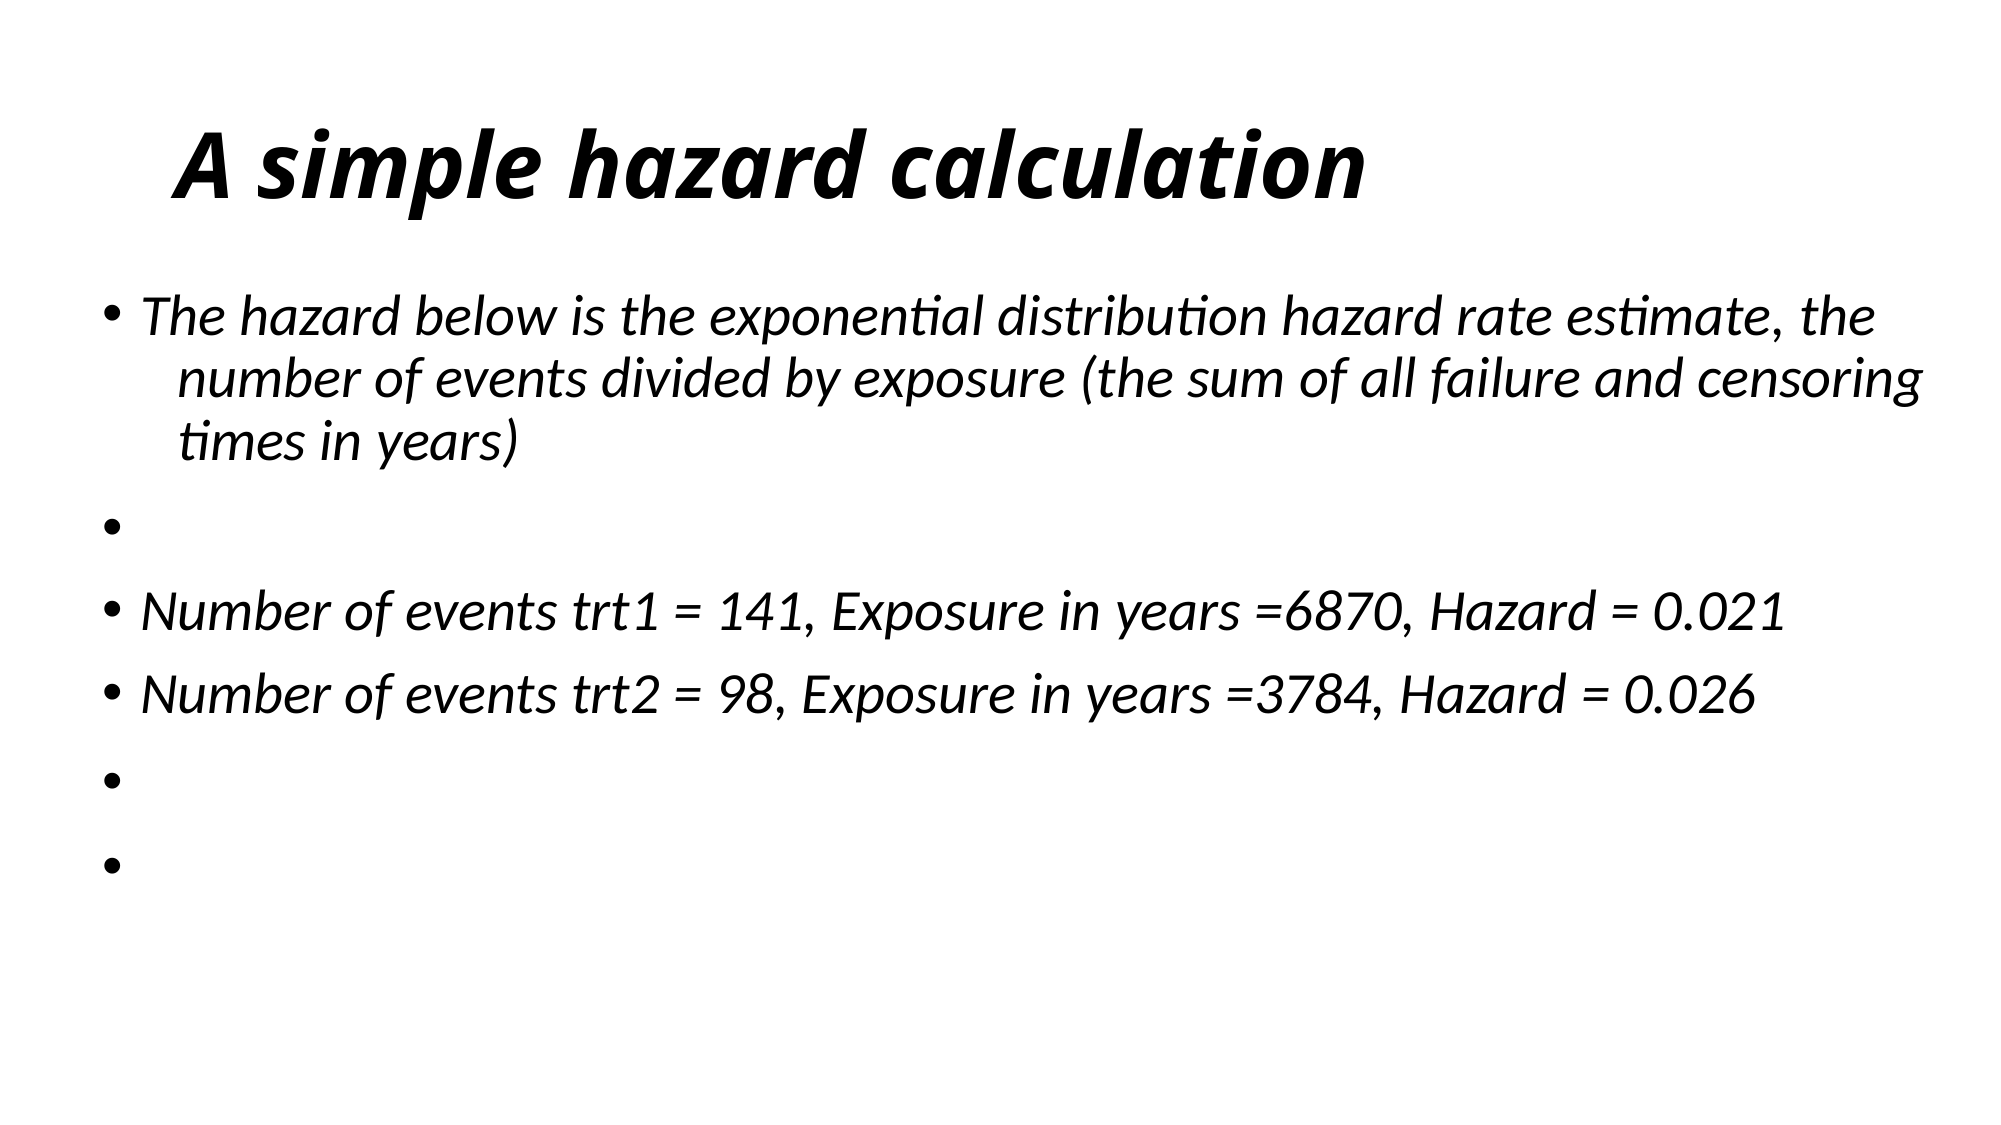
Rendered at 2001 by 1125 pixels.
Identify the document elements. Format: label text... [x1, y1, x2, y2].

title A simple hazard calculation [137, 59, 1863, 277]
list The hazard below is the exponential distribution hazard rate estimate, the number of events divided by exposure (the sum of all failure and censoring times in years) Number of events trt1 = 141, Exposure in years =6870, Hazard = 0.021 Number of events trt2 = 98, Exposure in years =3784, Hazard = 0.026 [87, 277, 1951, 992]
